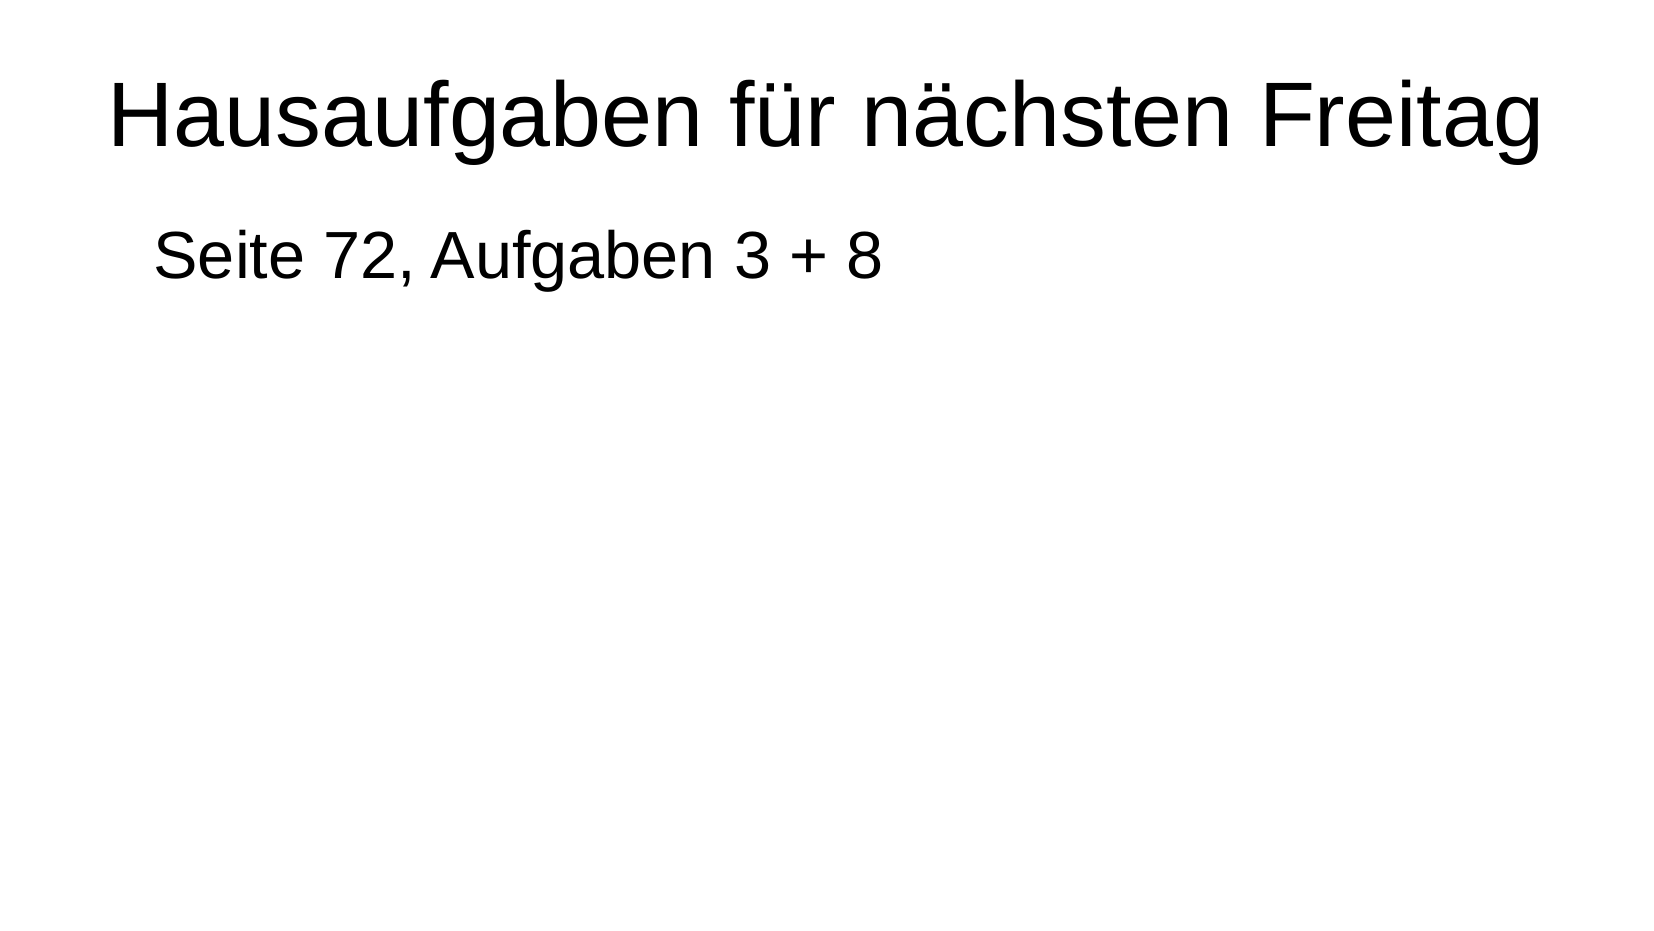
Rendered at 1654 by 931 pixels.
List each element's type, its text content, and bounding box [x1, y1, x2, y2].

title Hausaufgaben für nächsten Freitag [82, 37, 1571, 193]
list Seite 72, Aufgaben 3 + 8 [82, 217, 1571, 758]
